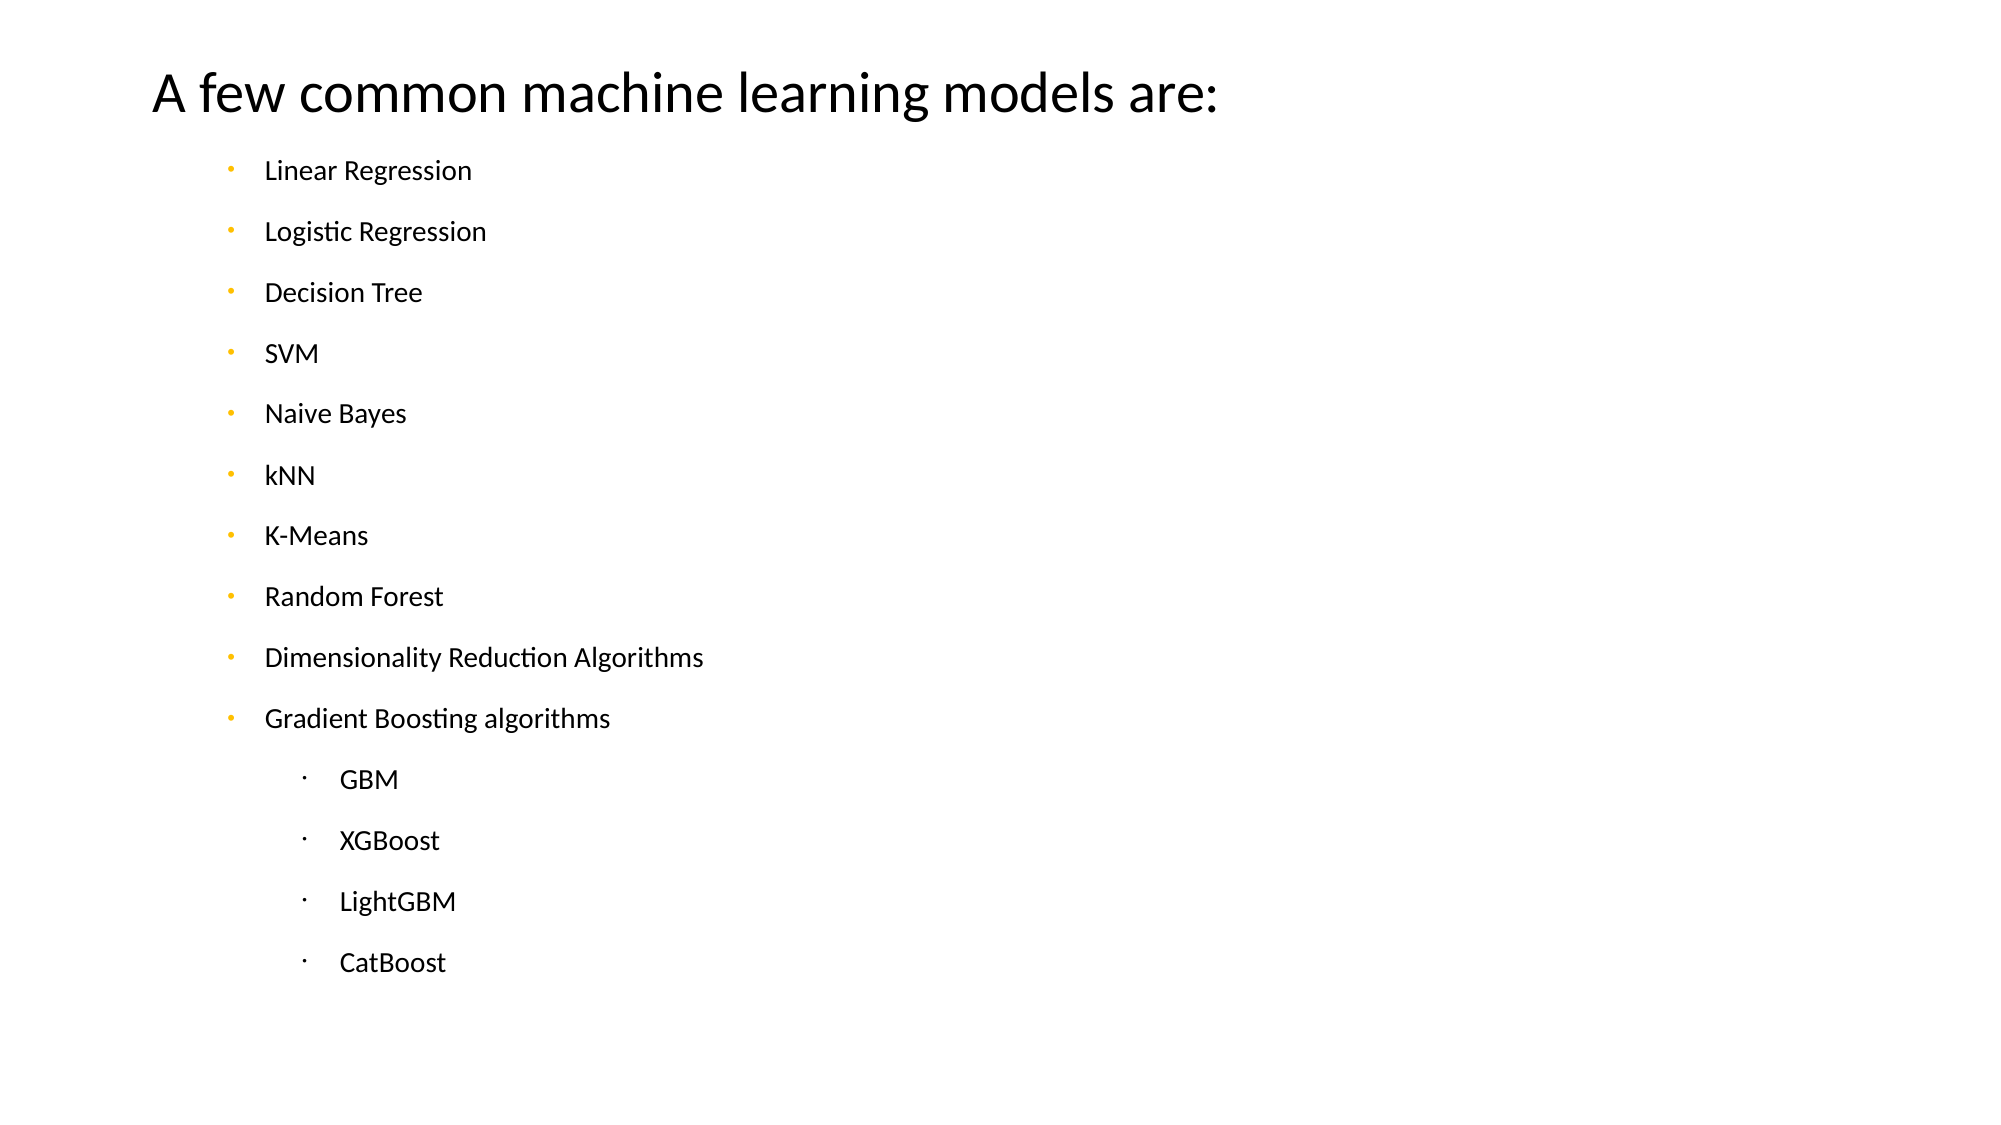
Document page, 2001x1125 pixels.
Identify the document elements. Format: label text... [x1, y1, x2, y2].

list A few common machine learning models are: Linear Regression Logistic Regression Decision Tree SVM Naive Bayes kNN K-Means Random Forest Dimensionality Reduction Algorithms Gradient Boosting algorithms GBM XGBoost LightGBM CatBoost [137, 55, 1863, 1014]
